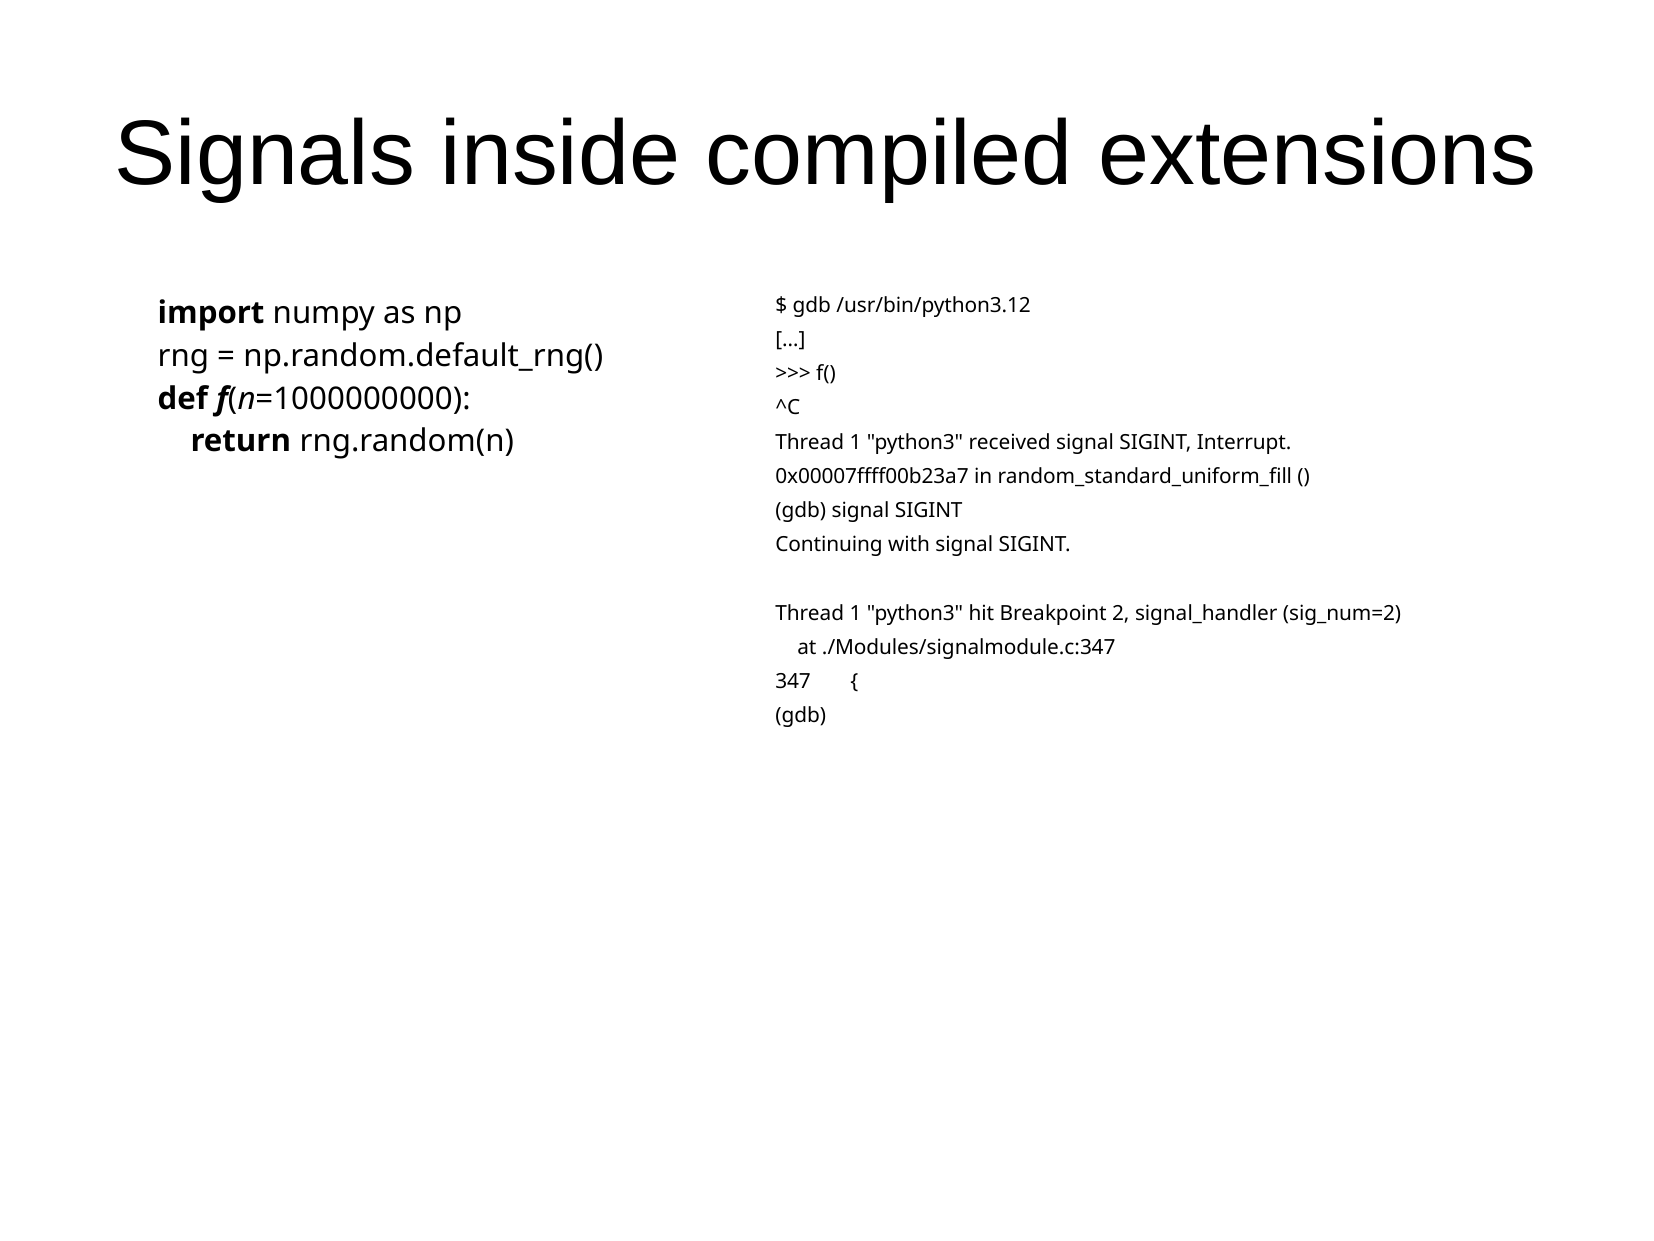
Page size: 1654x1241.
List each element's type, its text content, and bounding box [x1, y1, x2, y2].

list import numpy as np rng = np.random.default_rng() def f(n=1000000000): return rng.random(n) [82, 290, 775, 1201]
list $ gdb /usr/bin/python3.12 […] >>> f() ^C Thread 1 "python3" received signal SIGINT, Interrupt. 0x00007ffff00b23a7 in random_standard_uniform_fill () (gdb) signal SIGINT Continuing with signal SIGINT. Thread 1 "python3" hit Breakpoint 2, signal_handler (sig_num=2) at ./Modules/signalmodule.c:347 347 { (gdb) [775, 290, 1633, 1201]
title Signals inside compiled extensions [82, 49, 1571, 257]
